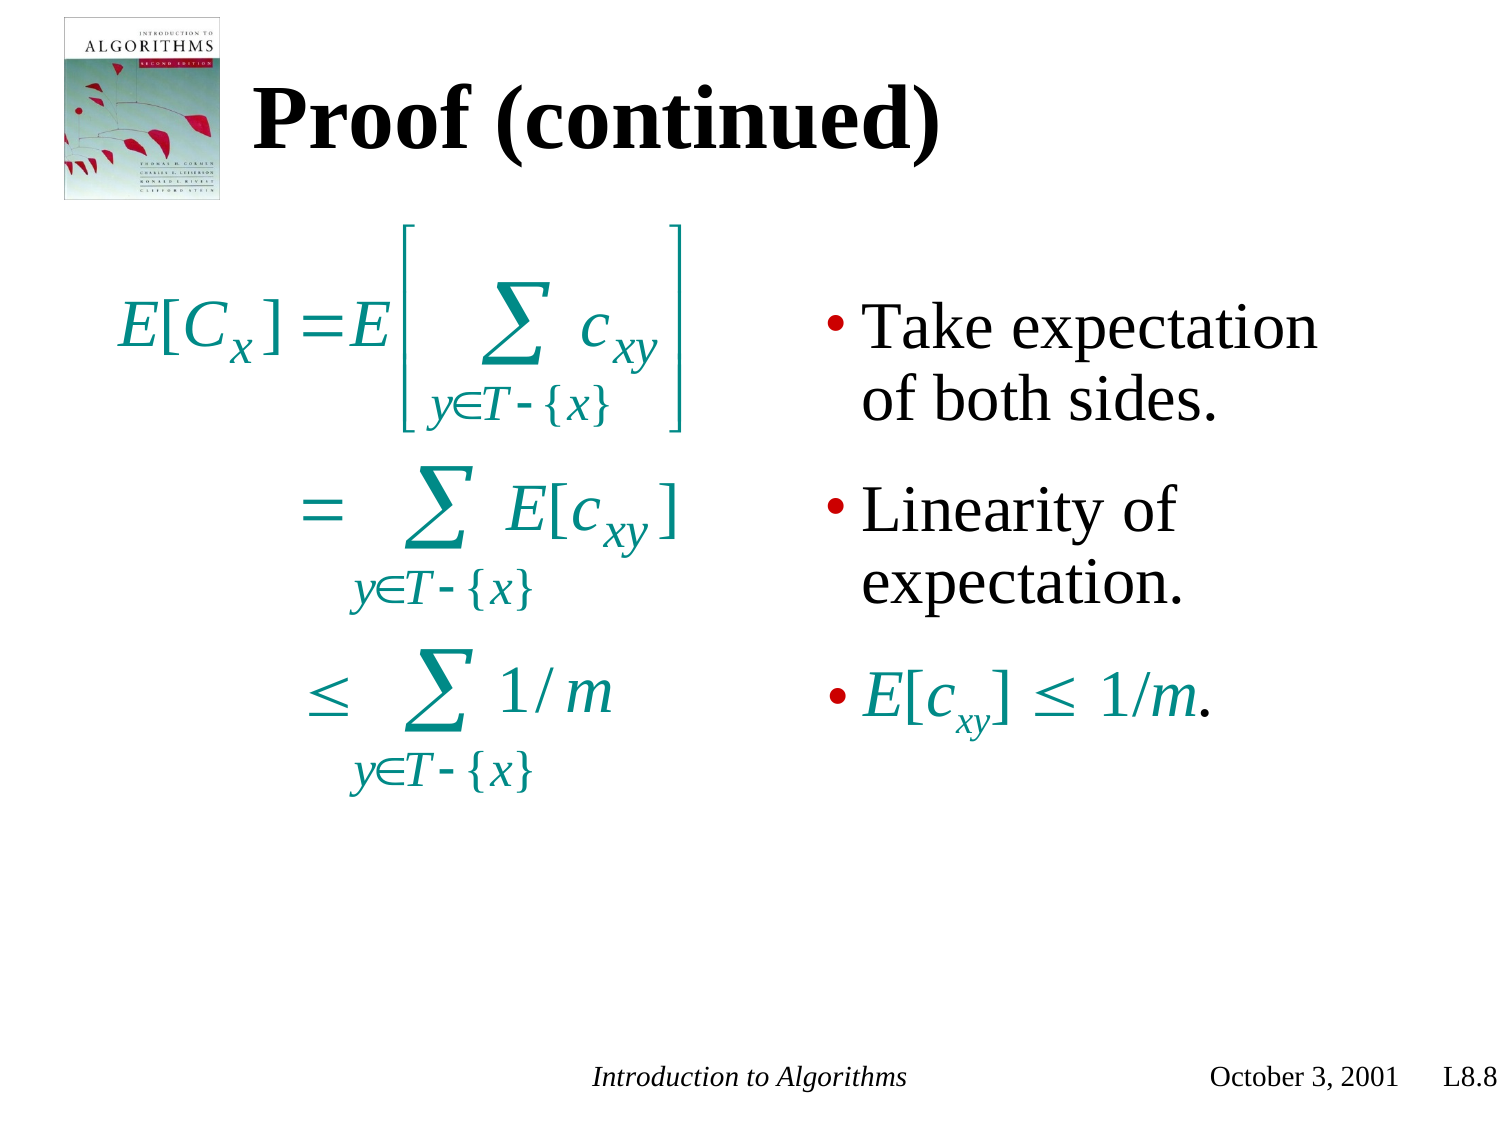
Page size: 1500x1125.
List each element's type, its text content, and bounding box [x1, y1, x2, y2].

text_box Introduction to Algorithms [577, 1049, 923, 1101]
text_box  [287, 642, 371, 738]
text_box E[cxy]  1/m. [812, 642, 1231, 749]
text_box October 3, 2001 L8.<number> [1087, 1049, 1500, 1101]
text_box Proof (continued) [237, 24, 1476, 213]
text_box Take expectation of both sides. [809, 283, 1351, 443]
picture [64, 17, 220, 200]
text_box Linearity of expectation. [809, 466, 1238, 626]
chart [113, 220, 698, 801]
